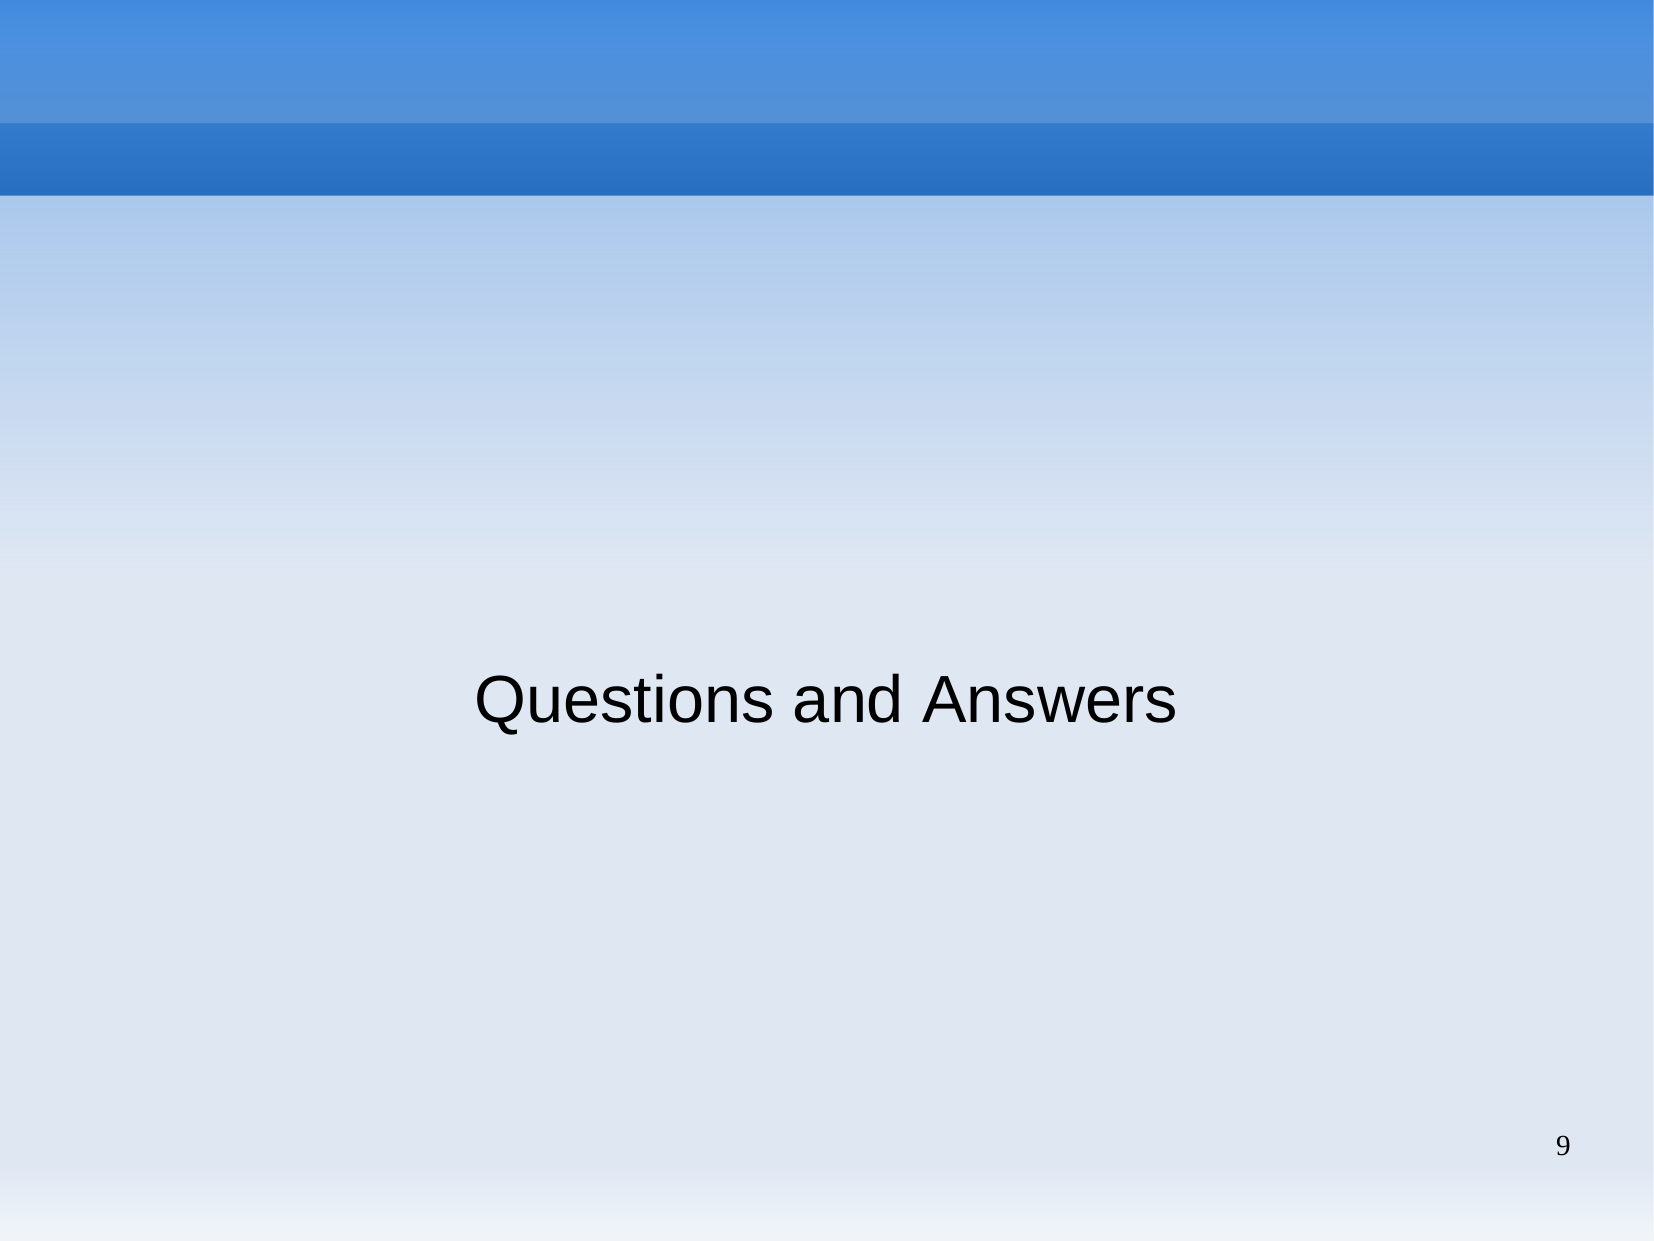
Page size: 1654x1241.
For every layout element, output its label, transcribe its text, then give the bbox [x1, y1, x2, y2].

picture [0, 0, 1654, 1241]
subtitle Questions and Answers [82, 297, 1571, 1102]
